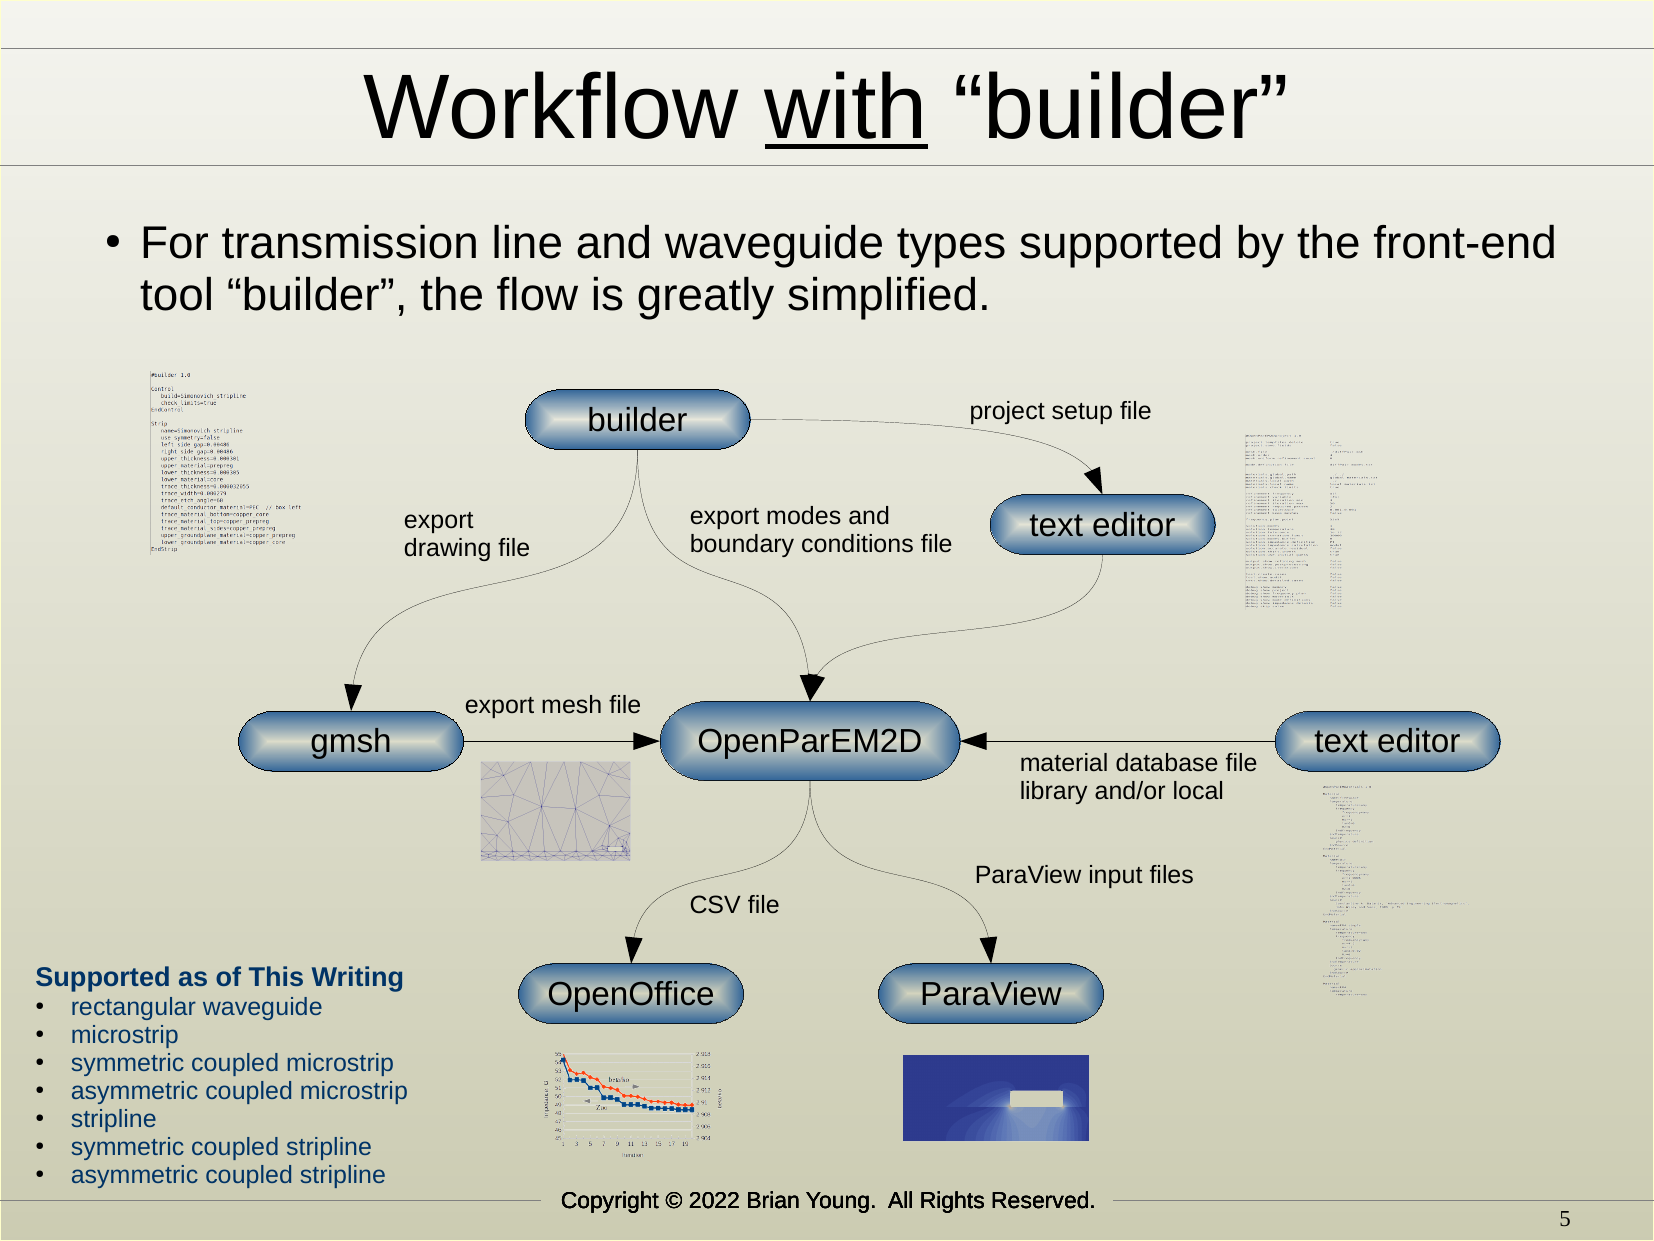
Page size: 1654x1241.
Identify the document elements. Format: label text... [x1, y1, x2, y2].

picture [903, 1055, 1091, 1143]
title Workflow with “builder” [82, 49, 1571, 166]
picture [538, 1046, 726, 1161]
text_box export mesh file [450, 683, 657, 726]
picture [150, 371, 301, 555]
picture [1323, 785, 1471, 996]
text_box text editor [991, 494, 1216, 555]
text_box project setup file [954, 389, 1171, 433]
text_box builder [525, 389, 751, 450]
text_box OpenOffice [518, 963, 744, 1024]
text_box Supported as of This Writing rectangular waveguide microstrip symmetric coupled microstrip asymmetric coupled microstrip stripline symmetric coupled stripline asymmetric coupled stripline [20, 955, 424, 1197]
text_box export modes and boundary conditions file [675, 494, 991, 570]
text_box gmsh [238, 711, 464, 772]
picture [480, 761, 631, 861]
text_box material database file library and/or local [1005, 741, 1274, 812]
picture [1245, 434, 1381, 610]
text_box ParaView input files [960, 853, 1210, 897]
text_box export drawing file [389, 498, 556, 570]
text_box text editor [1275, 711, 1501, 772]
text_box CSV file [674, 883, 796, 927]
text_box For transmission line and waveguide types supported by the front-end tool “builder”, the flow is greatly simplified. [90, 210, 1576, 379]
text_box OpenParEM2D [660, 701, 960, 781]
text_box ParaView [878, 963, 1104, 1024]
